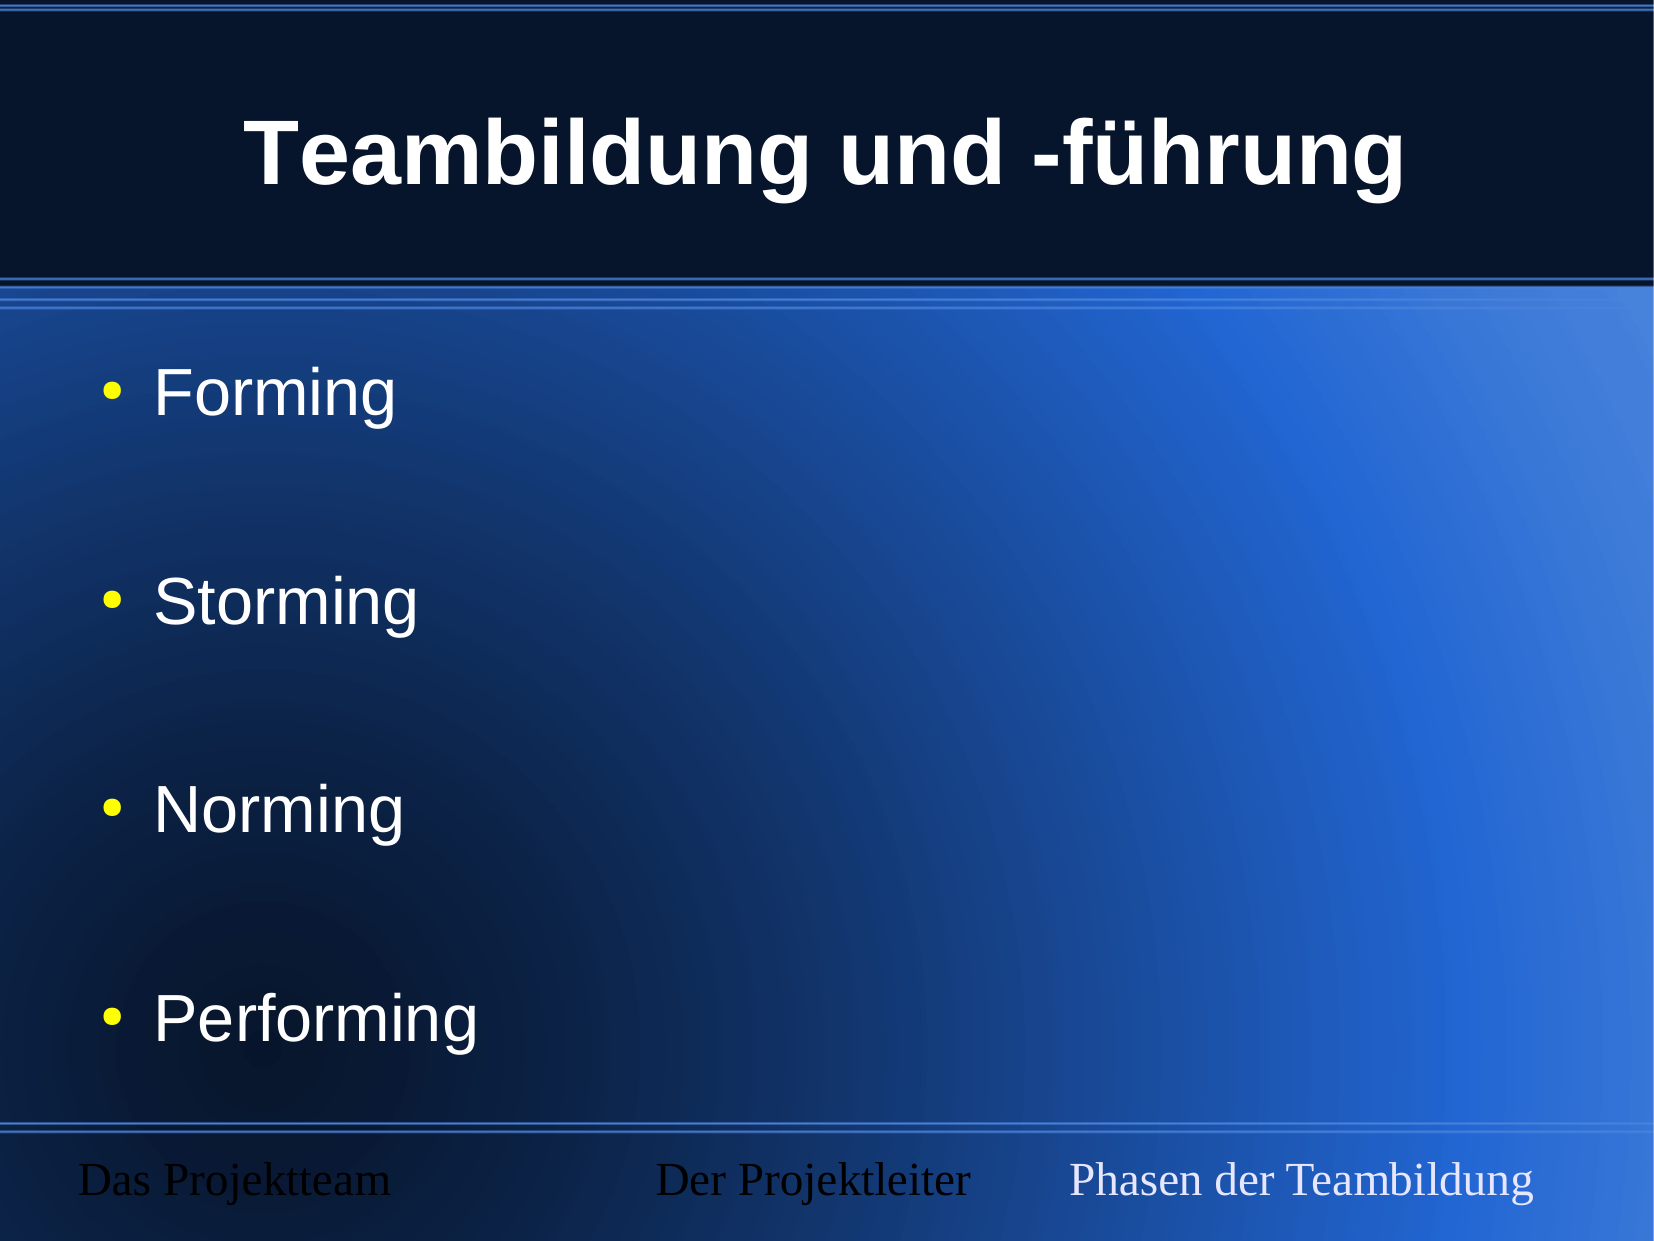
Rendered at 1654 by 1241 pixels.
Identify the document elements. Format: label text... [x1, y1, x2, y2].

chart [77, 1151, 1565, 1224]
list Forming Storming Norming Performing [82, 355, 1571, 1056]
title Teambildung und -führung [82, 49, 1571, 257]
picture [0, 0, 1654, 1241]
